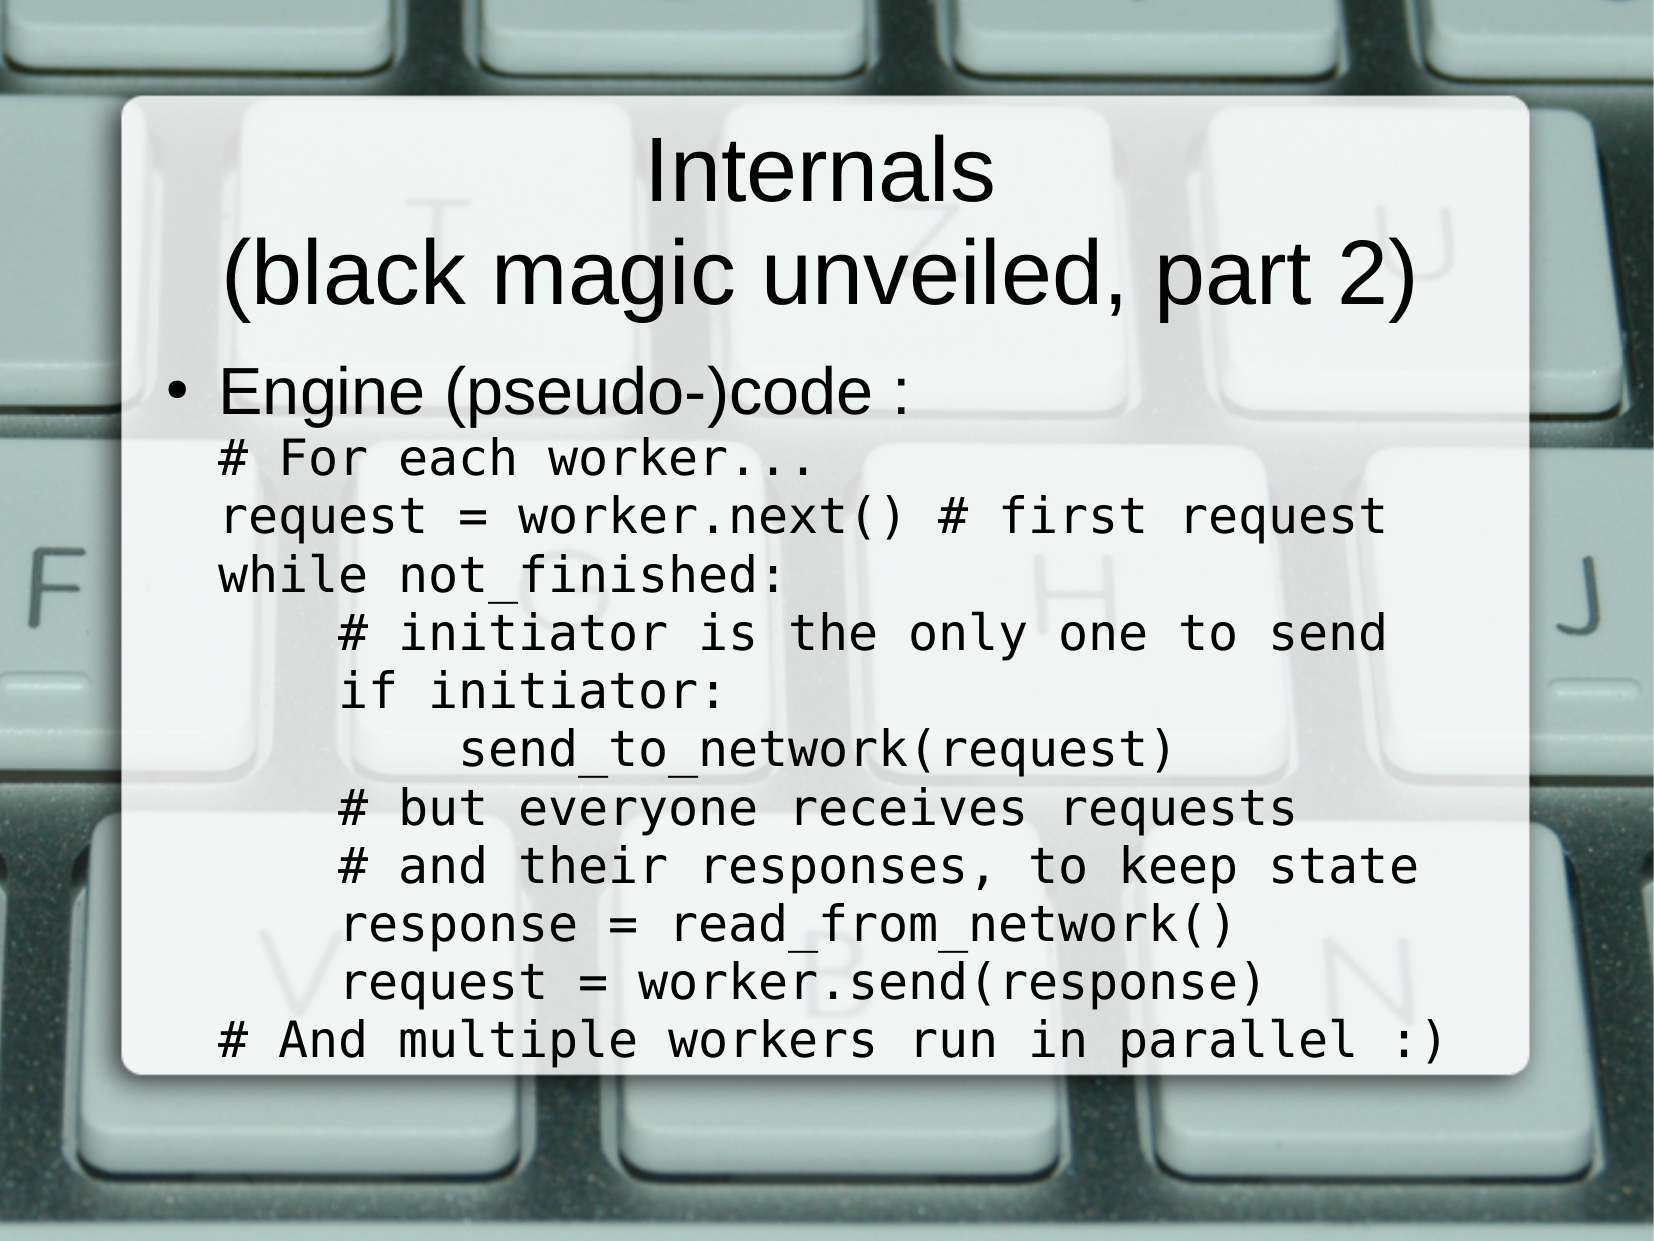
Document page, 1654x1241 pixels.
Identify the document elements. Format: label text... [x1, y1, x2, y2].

title Internals (black magic unveiled, part 2) [135, 118, 1506, 324]
picture [0, 0, 1654, 1241]
list Engine (pseudo-)code : # For each worker... request = worker.next() # first request while not_finished: # initiator is the only one to send if initiator: send_to_network(request) # but everyone receives requests # and their responses, to keep state response = read_from_network() request = worker.send(response) # And multiple workers run in parallel :) [147, 354, 1506, 1241]
